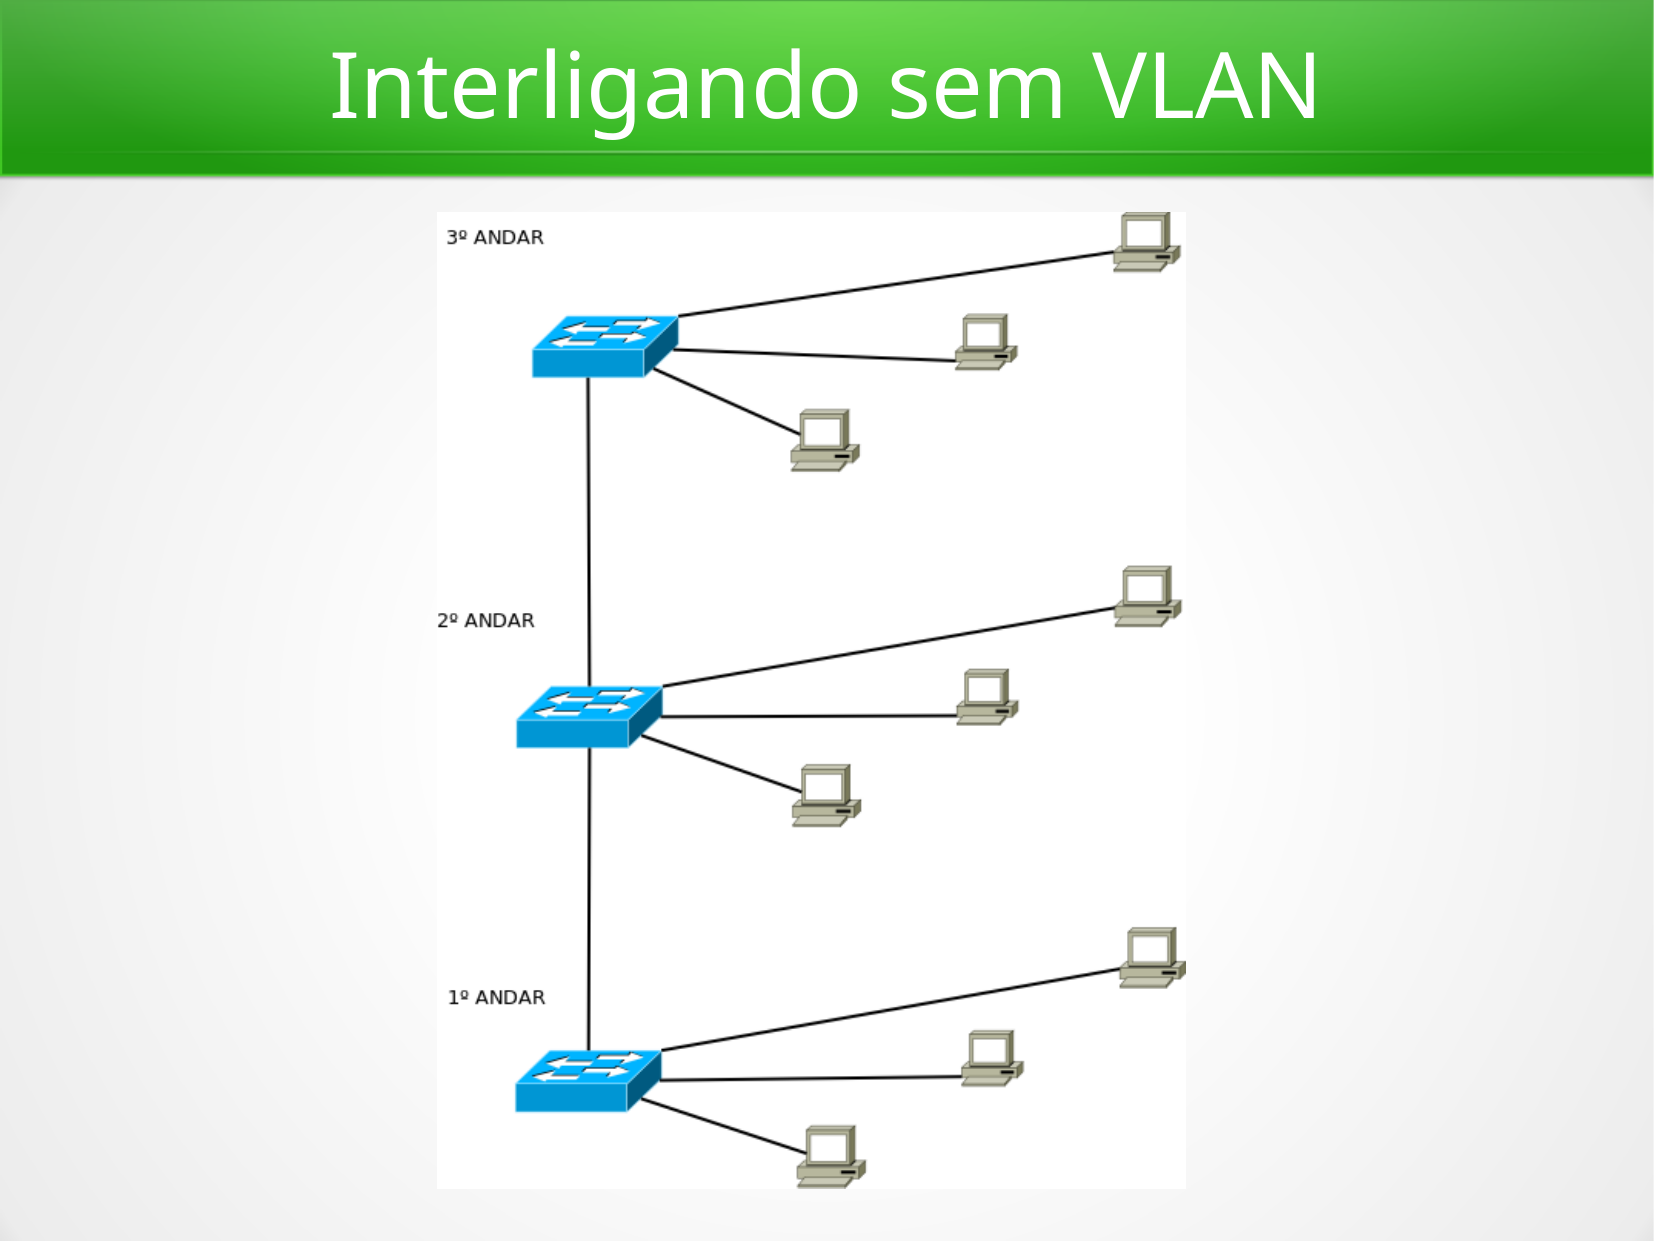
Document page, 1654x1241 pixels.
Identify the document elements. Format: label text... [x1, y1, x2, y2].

title Interligando sem VLAN [82, 11, 1571, 154]
picture [0, 0, 1654, 1241]
